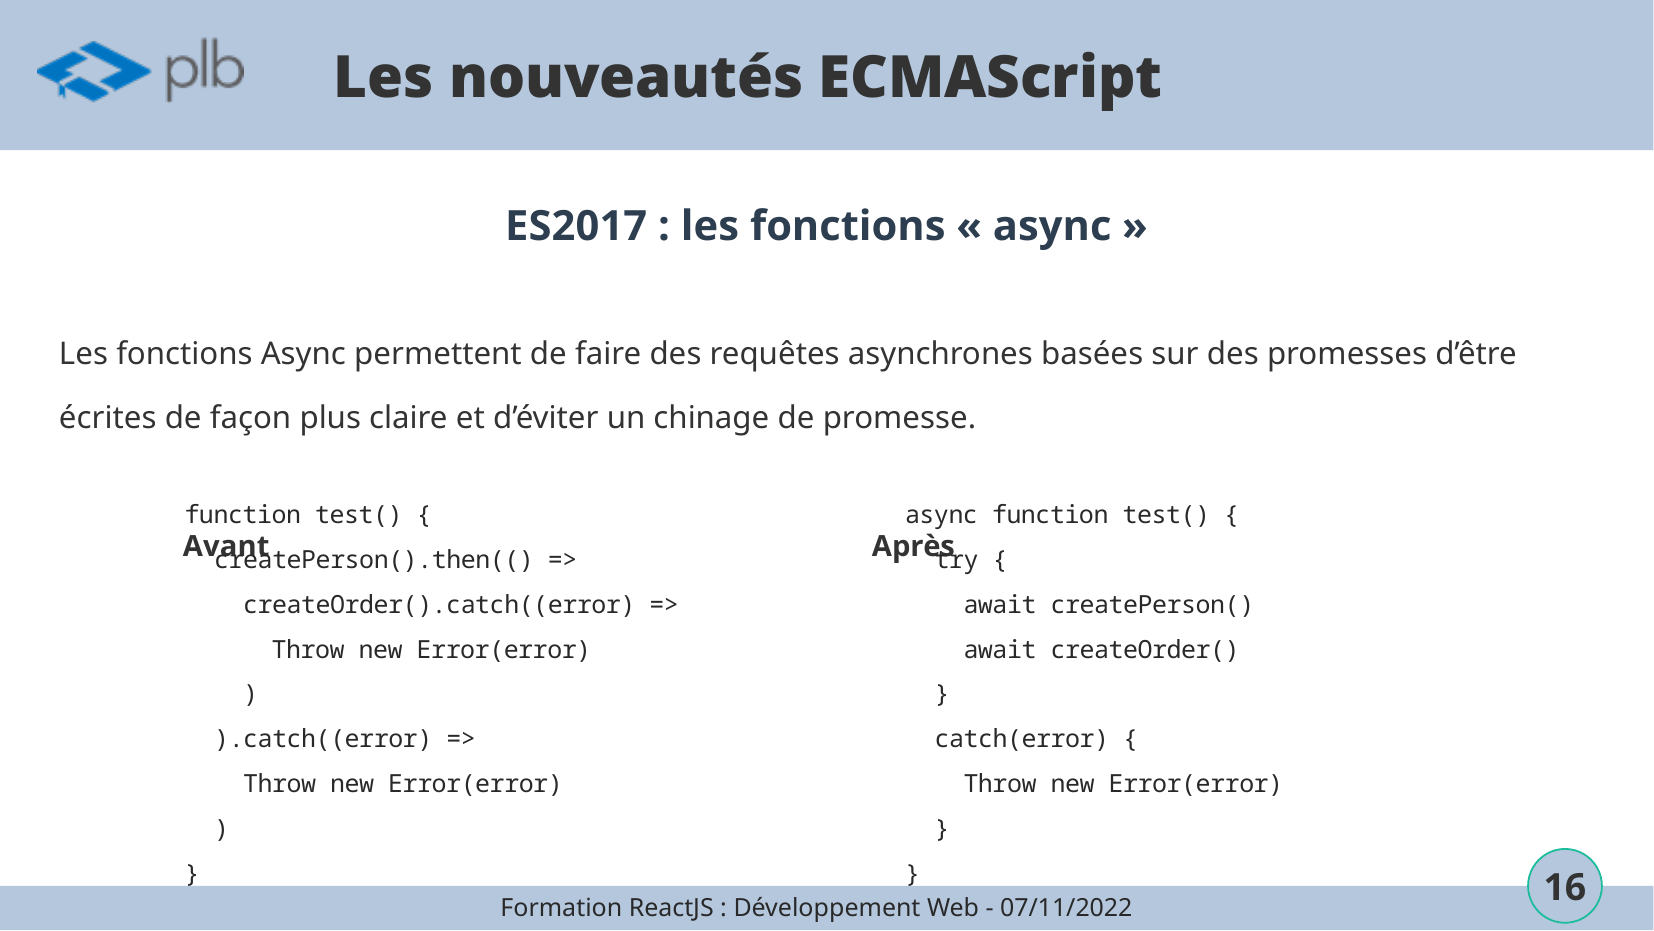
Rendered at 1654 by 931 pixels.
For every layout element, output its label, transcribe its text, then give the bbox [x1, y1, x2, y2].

subtitle ES2017 : les fonctions « async » Les fonctions Async permettent de faire des requêtes asynchrones basées sur des promesses d’être écrites de façon plus claire et d’éviter un chinage de promesse. Avant Après [59, 195, 1595, 488]
title Les nouveautés ECMAScript [333, 0, 1613, 151]
picture [37, 33, 244, 113]
text_box function test() { createPerson().then(() => createOrder().catch((error) => Throw new Error(error) ) ).catch((error) => Throw new Error(error) ) } [169, 476, 713, 859]
text_box async function test() { try { await createPerson() await createOrder() } catch(error) { Throw new Error(error) } } [890, 476, 1378, 859]
text_box Formation ReactJS : Développement Web - 07/11/2022 [461, 888, 1173, 926]
